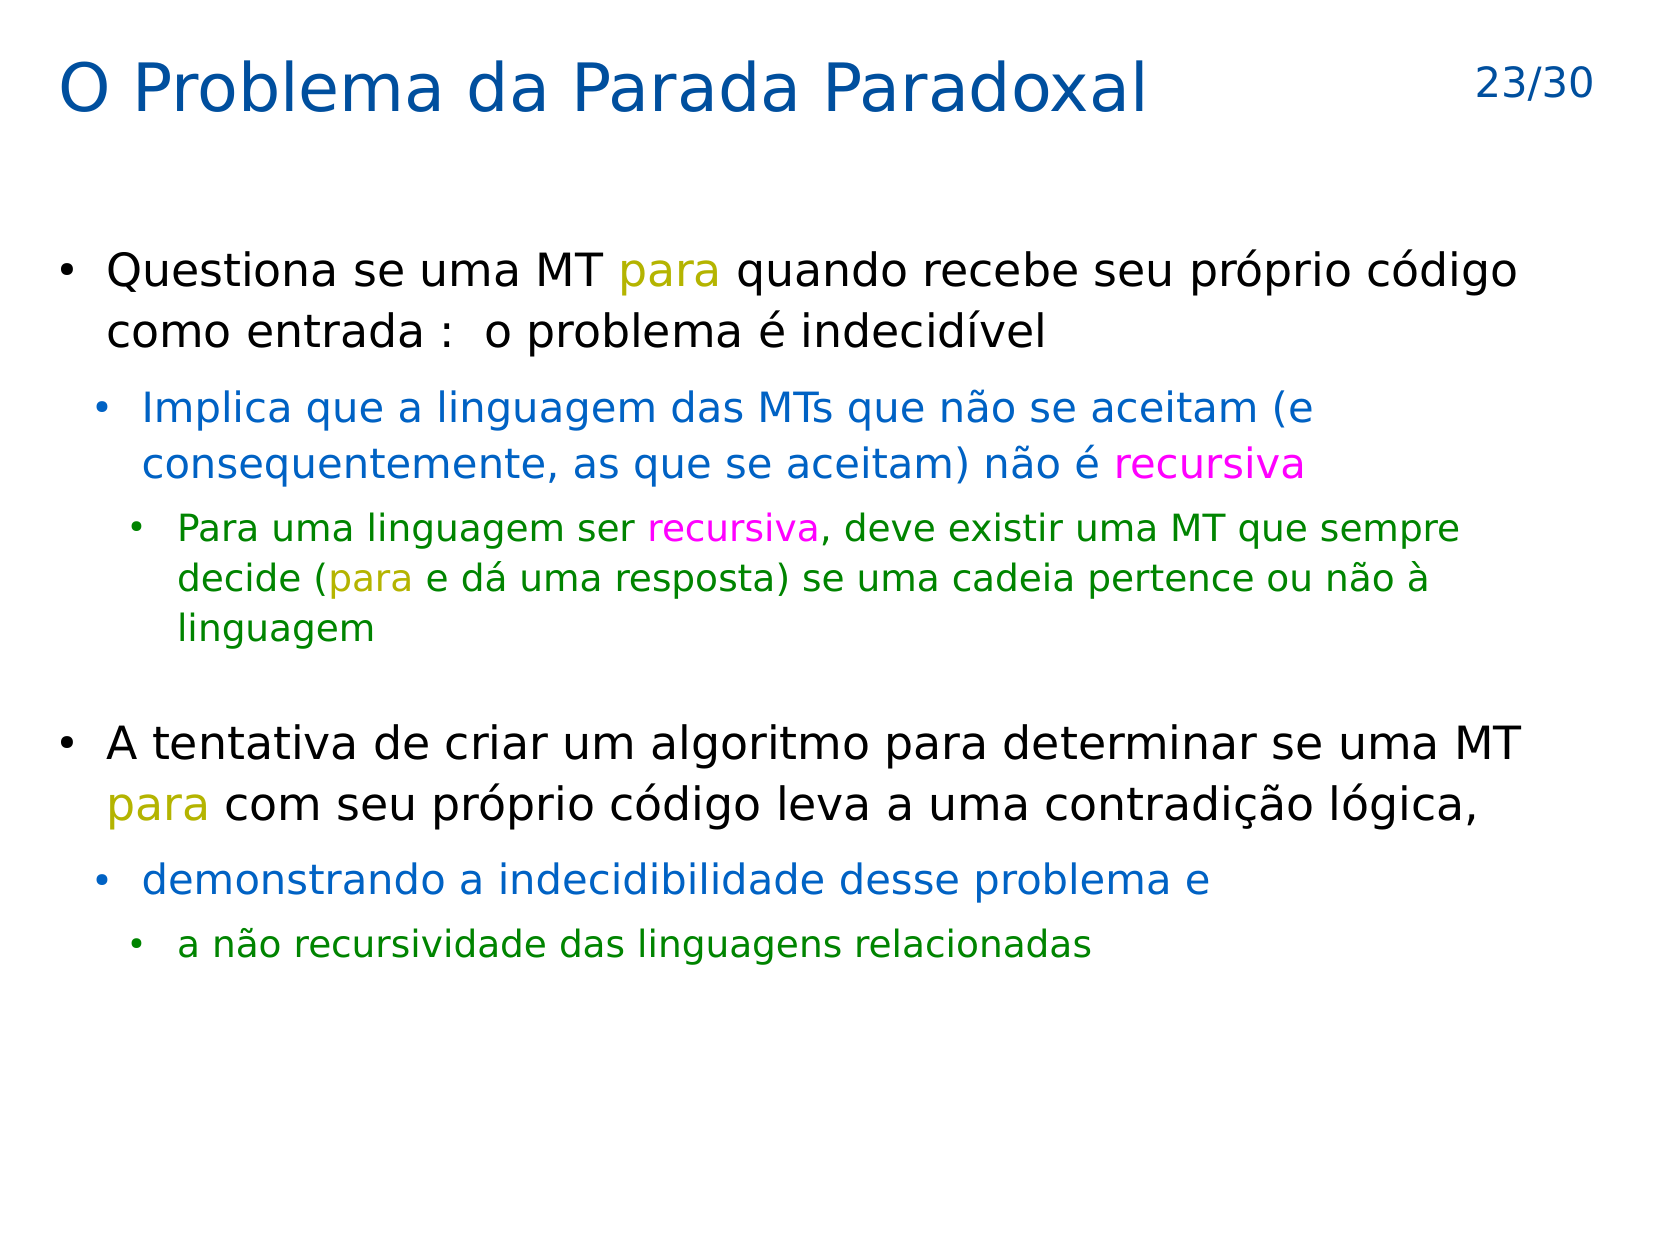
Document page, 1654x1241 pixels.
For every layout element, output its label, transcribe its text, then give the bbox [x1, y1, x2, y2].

title O Problema da Parada Paradoxal [59, 29, 1625, 148]
list Questiona se uma MT para quando recebe seu próprio código como entrada : o problema é indecidível Implica que a linguagem das MTs que não se aceitam (e consequentemente, as que se aceitam) não é recursiva Para uma linguagem ser recursiva, deve existir uma MT que sempre decide (para e dá uma resposta) se uma cadeia pertence ou não à linguagem A tentativa de criar um algoritmo para determinar se uma MT para com seu próprio código leva a uma contradição lógica, demonstrando a indecidibilidade desse problema e a não recursividade das linguagens relacionadas [59, 236, 1595, 1211]
